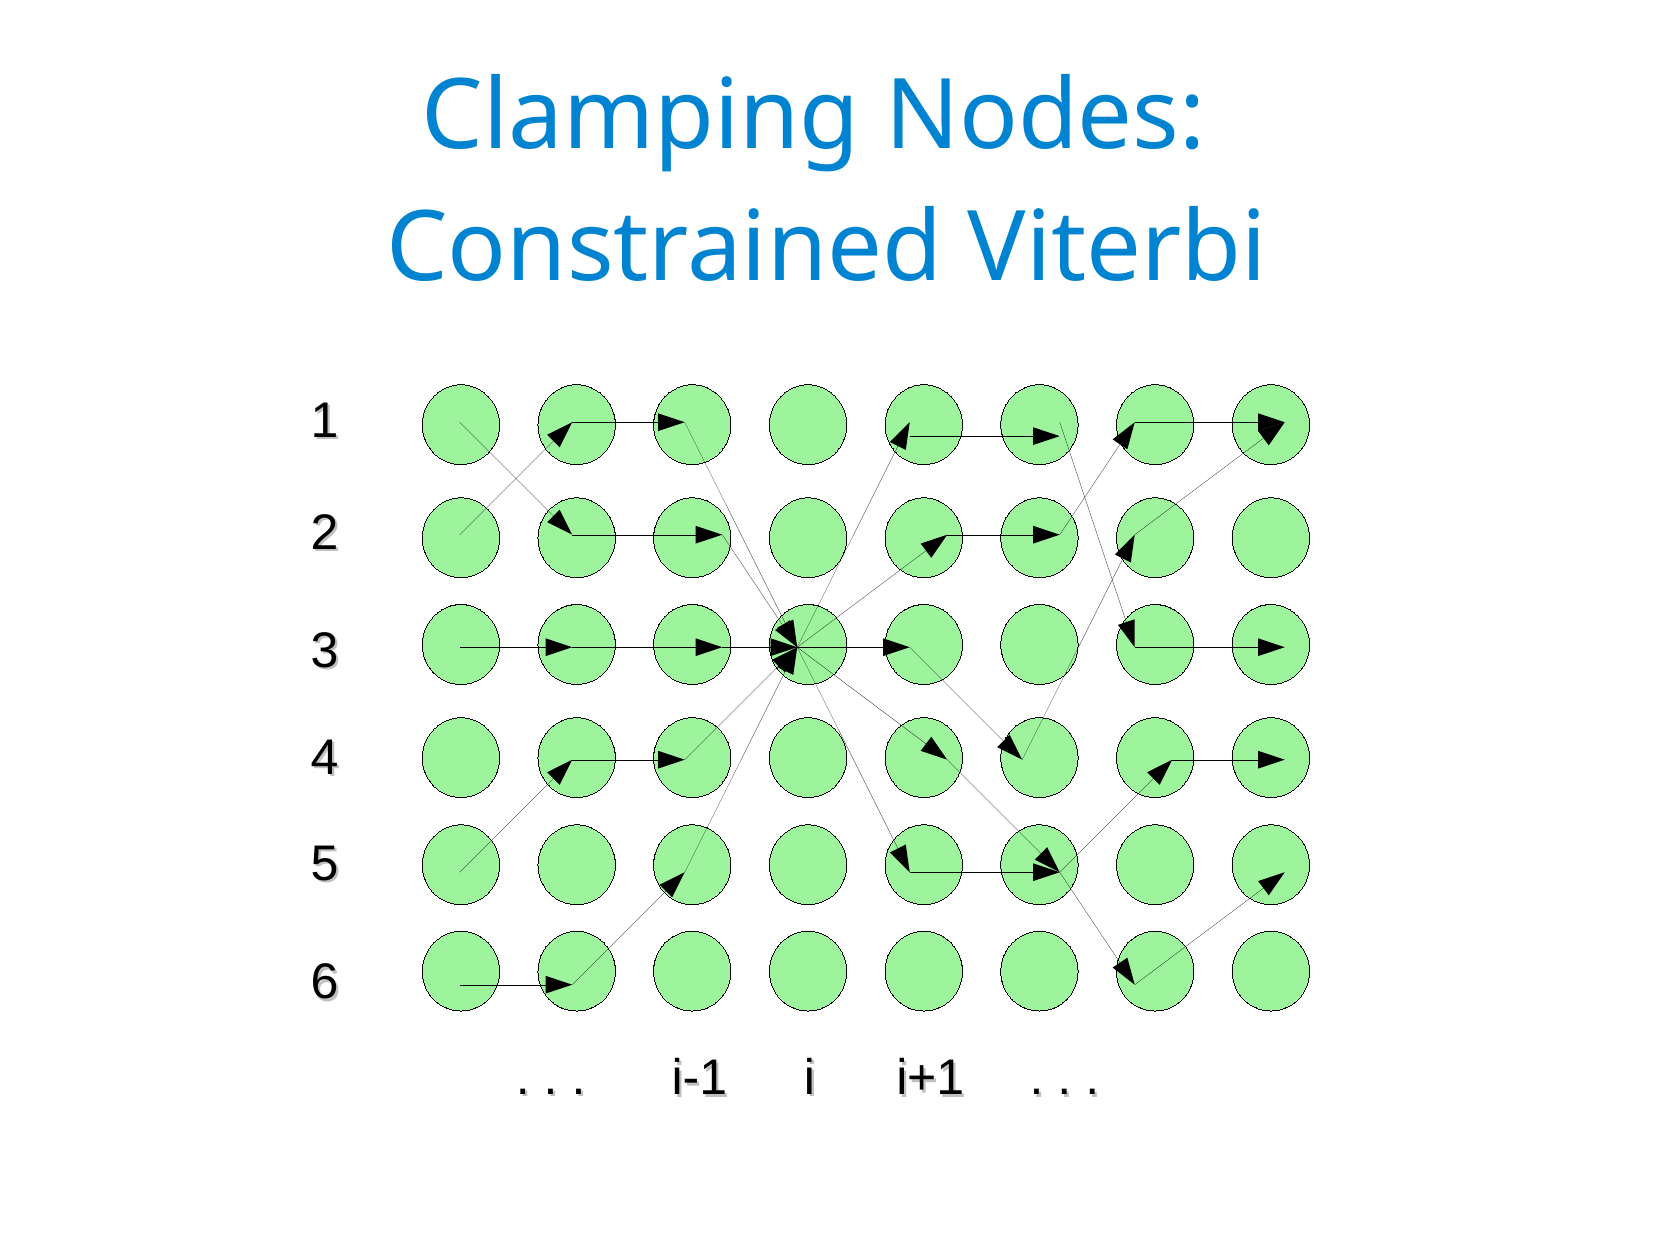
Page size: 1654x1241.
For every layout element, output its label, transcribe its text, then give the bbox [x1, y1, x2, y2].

text_box [1116, 947, 1194, 1012]
text_box [1066, 651, 1078, 674]
text_box [889, 443, 897, 451]
text_box i [789, 1042, 865, 1113]
text_box [885, 384, 963, 465]
text_box [548, 761, 616, 798]
text_box [771, 652, 785, 659]
text_box [800, 648, 847, 674]
text_box [1000, 831, 1047, 872]
text_box [769, 824, 847, 905]
text_box [799, 606, 837, 645]
text_box [1116, 384, 1194, 435]
text_box 2 [295, 497, 371, 568]
text_box [769, 717, 847, 798]
text_box [537, 511, 616, 578]
text_box [885, 726, 960, 798]
text_box [422, 931, 500, 1012]
text_box [1116, 628, 1194, 685]
text_box [537, 717, 616, 784]
text_box [777, 668, 784, 675]
text_box [653, 536, 730, 578]
text_box [653, 497, 731, 546]
text_box [800, 618, 847, 647]
text_box [653, 717, 717, 760]
title Clamping Nodes: Constrained Viterbi [82, 19, 1571, 334]
text_box 5 [295, 827, 371, 899]
text_box [422, 384, 500, 465]
text_box [800, 651, 833, 684]
text_box [546, 423, 616, 465]
text_box [1001, 873, 1070, 905]
text_box [653, 423, 704, 465]
text_box [653, 931, 731, 1012]
text_box [1116, 824, 1194, 905]
text_box [1000, 384, 1079, 465]
text_box [653, 727, 731, 798]
text_box [1123, 423, 1194, 465]
text_box [886, 648, 942, 685]
text_box [537, 824, 616, 905]
text_box [1118, 931, 1186, 983]
text_box [1232, 604, 1310, 685]
text_box . . . [1014, 1042, 1165, 1113]
text_box [653, 604, 731, 647]
text_box [1116, 497, 1175, 550]
text_box 3 [295, 615, 371, 686]
text_box [901, 536, 963, 578]
text_box [784, 649, 815, 685]
text_box 4 [295, 721, 371, 793]
text_box [1126, 604, 1194, 647]
text_box . . . [501, 1042, 652, 1113]
text_box [537, 384, 616, 448]
text_box [1000, 517, 1079, 578]
text_box [885, 604, 963, 680]
text_box i-1 [656, 1042, 770, 1113]
text_box [769, 497, 847, 578]
text_box [538, 648, 616, 685]
text_box [885, 840, 962, 905]
text_box [1232, 384, 1310, 465]
text_box [1000, 931, 1079, 1012]
text_box [769, 931, 847, 1012]
text_box [1000, 497, 1072, 535]
text_box [902, 717, 963, 772]
text_box 6 [295, 946, 371, 1017]
text_box [1139, 761, 1194, 798]
text_box [1232, 423, 1262, 453]
text_box [540, 949, 616, 1012]
text_box [779, 615, 784, 624]
text_box [782, 604, 817, 645]
text_box [422, 824, 500, 905]
text_box [653, 648, 731, 685]
text_box [1116, 717, 1194, 793]
text_box [769, 619, 793, 647]
text_box [537, 931, 608, 985]
text_box [422, 717, 500, 798]
text_box [885, 931, 963, 1012]
text_box [537, 604, 616, 647]
text_box [1000, 604, 1079, 685]
text_box [422, 604, 500, 685]
text_box [665, 828, 731, 905]
text_box [422, 497, 500, 578]
text_box [1019, 824, 1077, 870]
text_box [894, 824, 963, 872]
text_box [653, 824, 706, 885]
text_box [1232, 497, 1310, 578]
text_box [769, 384, 847, 465]
text_box [1232, 931, 1310, 1012]
text_box i+1 [881, 1042, 994, 1113]
text_box [1061, 856, 1079, 888]
text_box [1000, 718, 1079, 798]
text_box [1005, 717, 1043, 758]
text_box [1232, 717, 1310, 798]
text_box [1123, 504, 1194, 578]
text_box [548, 497, 616, 535]
text_box [885, 497, 963, 570]
text_box 1 [295, 384, 371, 456]
text_box [1232, 824, 1310, 905]
text_box [653, 384, 731, 462]
